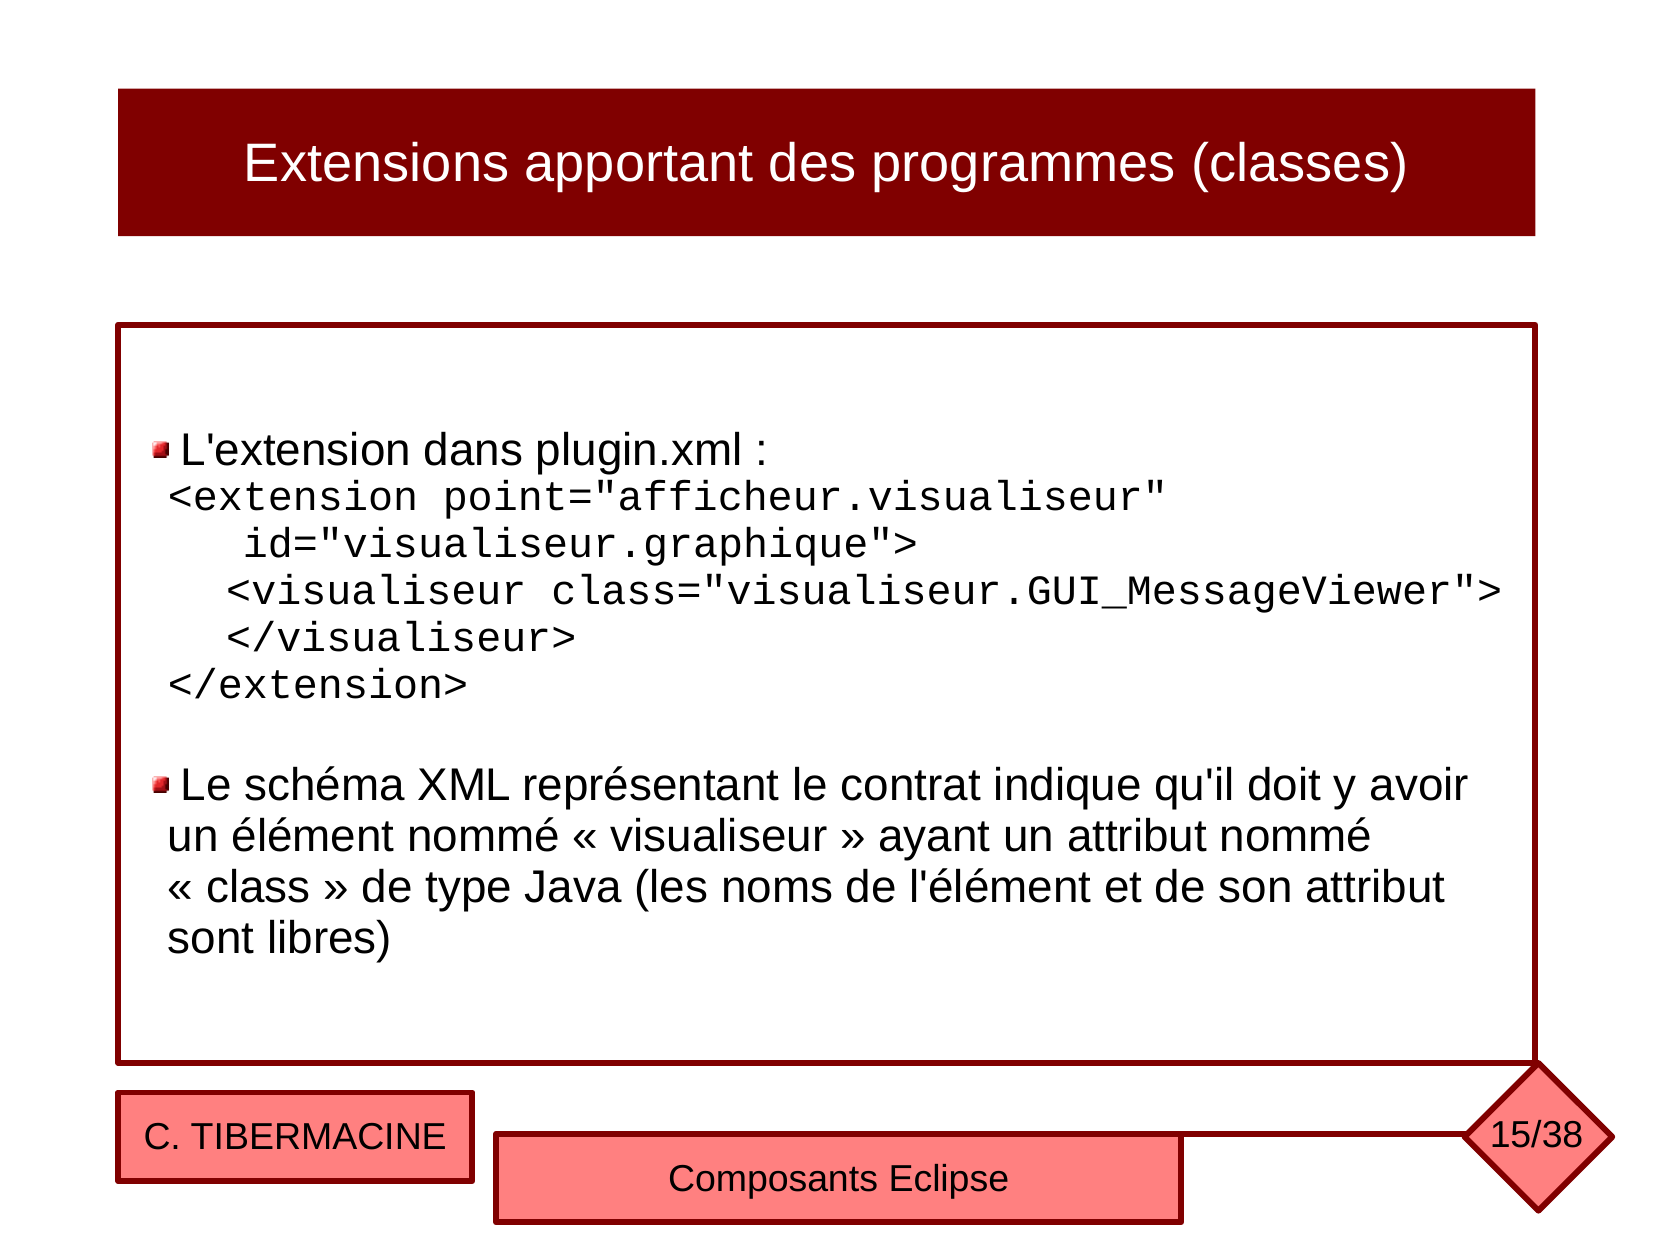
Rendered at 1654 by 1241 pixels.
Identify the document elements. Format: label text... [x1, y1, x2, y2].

text_box [1490, 1163, 1587, 1211]
picture [152, 776, 169, 793]
text_box <numéro>/38 [1475, 1106, 1654, 1163]
text_box Composants Eclipse [496, 1133, 1182, 1223]
text_box C. TIBERMACINE [118, 1092, 473, 1182]
text_box [1495, 1062, 1582, 1106]
text_box [1464, 1126, 1475, 1148]
text_box Extensions apportant des programmes (classes) [118, 88, 1536, 237]
text_box L'extension dans plugin.xml : <extension point="afficheur.visualiseur" id="visualiseur.graphique"> <visualiseur class="visualiseur.GUI_MessageViewer"> </visualiseur> </extension> Le schéma XML représentant le contrat indique qu'il doit y avoir un élément nommé « visualiseur » ayant un attribut nommé « class » de type Java (les noms de l'élément et de son attribut sont libres) [118, 324, 1536, 1063]
picture [152, 441, 169, 458]
